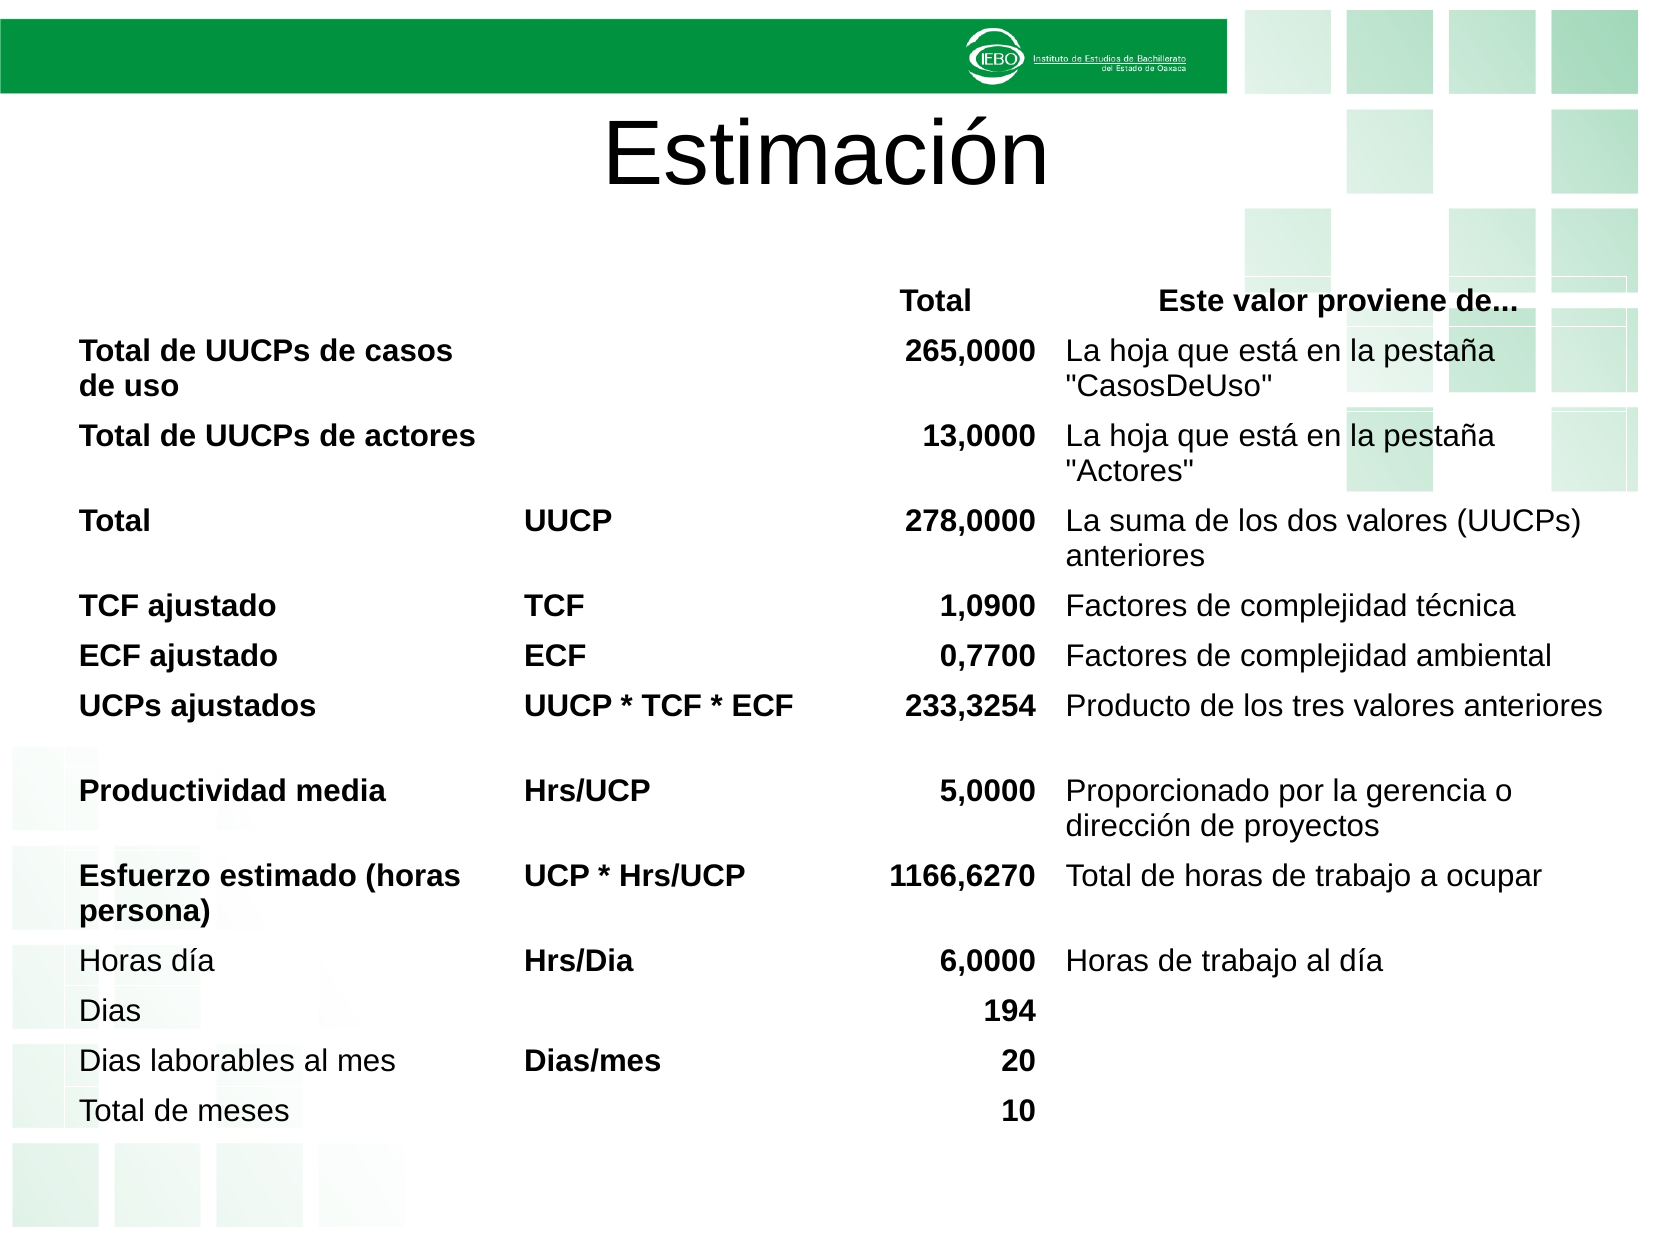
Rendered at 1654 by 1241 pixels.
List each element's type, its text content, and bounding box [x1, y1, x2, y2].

table_cell Factores de complejidad técnica [1052, 581, 1626, 631]
table_cell Hrs/UCP [510, 767, 821, 850]
table_cell TCF ajustado [65, 581, 509, 631]
table_cell 194 [822, 986, 1051, 1036]
table_header Este valor proviene de... [1052, 277, 1626, 326]
table_cell La hoja que está en la pestaña "Actores" [1052, 412, 1626, 496]
table_cell Hrs/Dia [510, 936, 821, 985]
table_cell ECF ajustado [65, 632, 509, 681]
table_cell Dias laborables al mes [65, 1037, 509, 1086]
table_cell Total de UUCPs de actores [65, 412, 509, 496]
table_cell [510, 986, 821, 1036]
table_cell UUCP * TCF * ECF [510, 682, 821, 766]
table_header [65, 277, 509, 326]
table_cell Dias [65, 986, 509, 1036]
table_cell [510, 1087, 821, 1136]
table_cell 278,0000 [822, 497, 1051, 580]
table_cell 1166,6270 [822, 851, 1051, 935]
table_cell 13,0000 [822, 412, 1051, 496]
table_cell Total [65, 497, 509, 580]
table_cell [1052, 986, 1626, 1036]
title Estimación [82, 49, 1571, 257]
table_cell ECF [510, 632, 821, 681]
table_cell Total de UUCPs de casos de uso [65, 327, 509, 411]
table_cell 233,3254 [822, 682, 1051, 766]
table_cell La suma de los dos valores (UUCPs) anteriores [1052, 497, 1626, 580]
table_cell Productividad media [65, 767, 509, 850]
table_cell TCF [510, 581, 821, 631]
table_cell 10 [822, 1087, 1051, 1136]
table_cell Esfuerzo estimado (horas persona) [65, 851, 509, 935]
table_cell Factores de complejidad ambiental [1052, 632, 1626, 681]
table_cell Total de meses [65, 1087, 509, 1136]
table_cell 0,7700 [822, 632, 1051, 681]
table_cell La hoja que está en la pestaña "CasosDeUso" [1052, 327, 1626, 411]
table_cell UCP * Hrs/UCP [510, 851, 821, 935]
table_cell [510, 327, 821, 411]
table_cell 20 [822, 1037, 1051, 1086]
table_cell Proporcionado por la gerencia o dirección de proyectos [1052, 767, 1626, 850]
table_cell UCPs ajustados [65, 682, 509, 766]
table_cell Horas día [65, 936, 509, 985]
table_header [510, 277, 821, 326]
table_header Total [822, 277, 1051, 326]
table_cell [1052, 1037, 1626, 1086]
table_cell Total de horas de trabajo a ocupar [1052, 851, 1626, 935]
table_cell [1052, 1087, 1626, 1136]
picture [0, 0, 1654, 1241]
table_cell Producto de los tres valores anteriores [1052, 682, 1626, 766]
table_cell [510, 412, 821, 496]
table_cell 5,0000 [822, 767, 1051, 850]
table_cell UUCP [510, 497, 821, 580]
table_cell Dias/mes [510, 1037, 821, 1086]
table_cell 265,0000 [822, 327, 1051, 411]
table_cell Horas de trabajo al día [1052, 936, 1626, 985]
table_cell 6,0000 [822, 936, 1051, 985]
table_cell 1,0900 [822, 581, 1051, 631]
